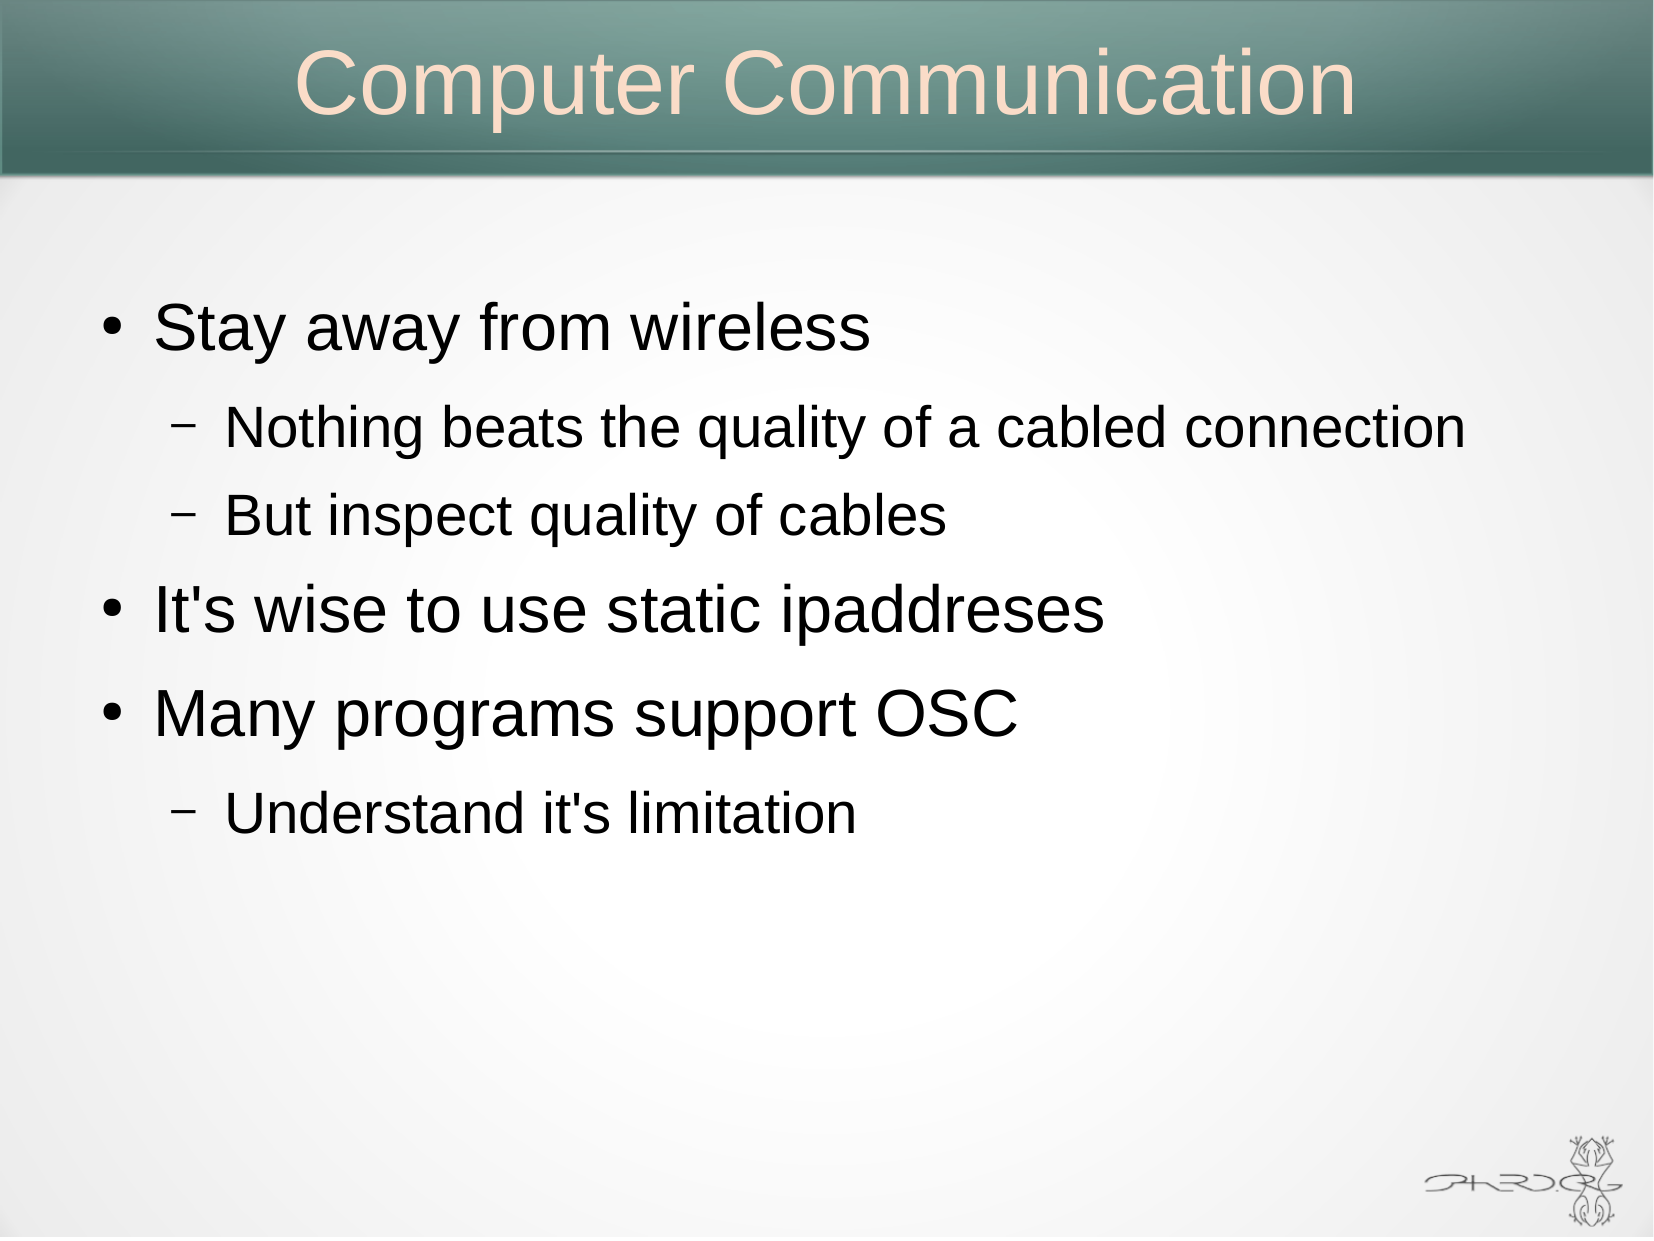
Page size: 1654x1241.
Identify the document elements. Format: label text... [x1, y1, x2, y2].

list Stay away from wireless Nothing beats the quality of a cabled connection But inspect quality of cables It's wise to use static ipaddreses Many programs support OSC Understand it's limitation [82, 290, 1571, 1010]
picture [0, 0, 1654, 1237]
title Computer Communication [82, 11, 1571, 154]
